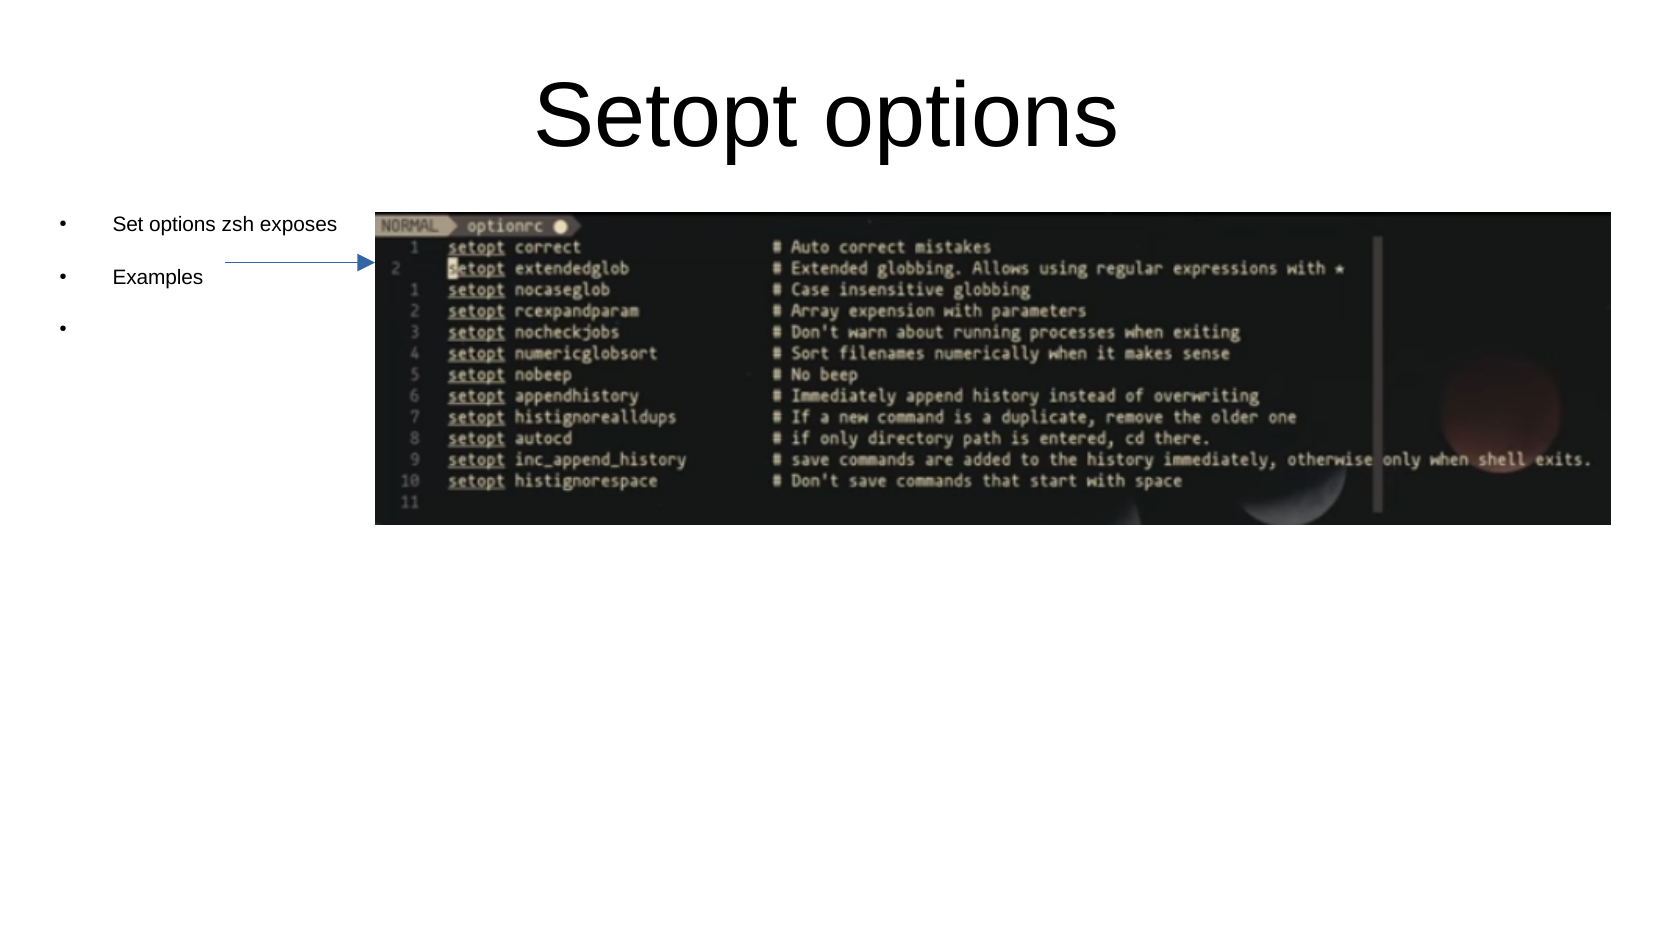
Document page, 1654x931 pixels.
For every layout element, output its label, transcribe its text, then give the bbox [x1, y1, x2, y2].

title Setopt options [82, 37, 1571, 193]
list Set options zsh exposes Examples [41, 212, 1576, 895]
picture [375, 212, 1611, 526]
